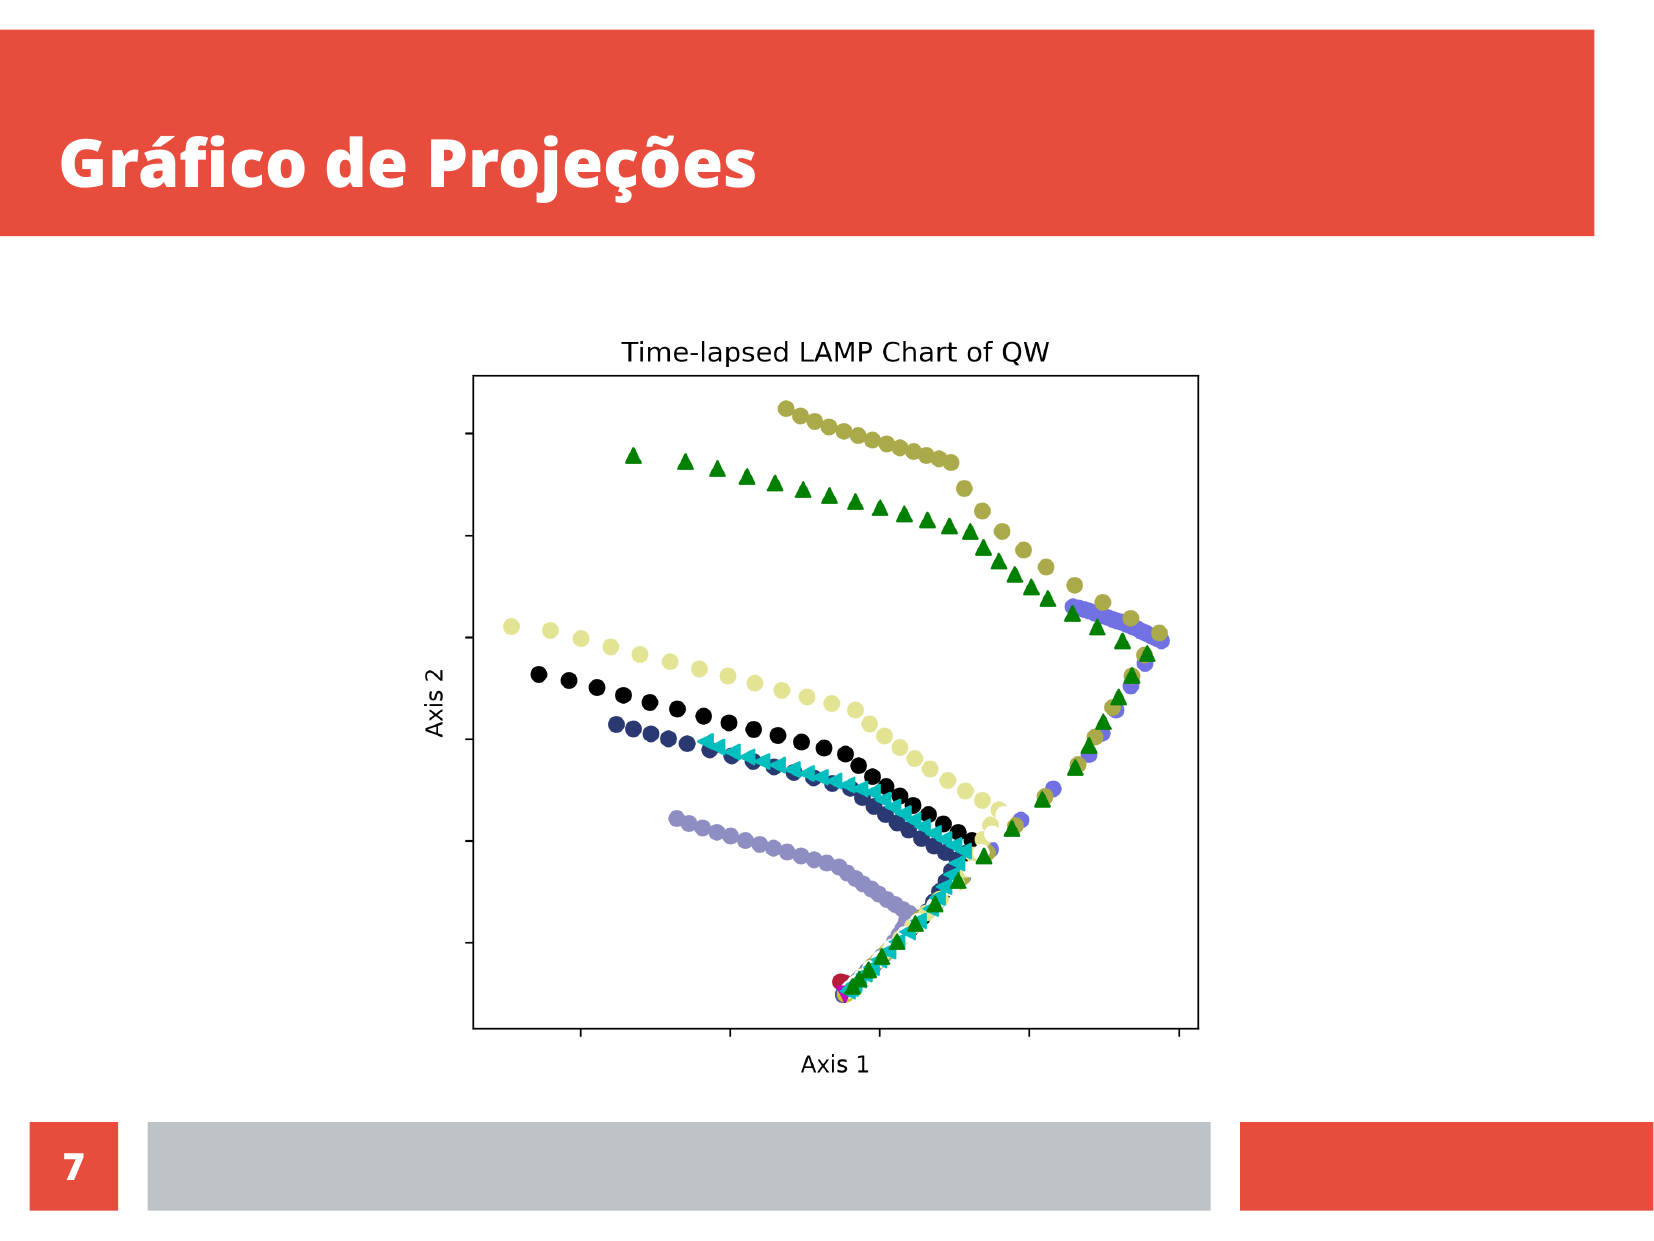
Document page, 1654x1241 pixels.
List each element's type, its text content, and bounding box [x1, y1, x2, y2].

title Gráfico de Projeções [59, 59, 1595, 207]
picture [408, 324, 1216, 1093]
